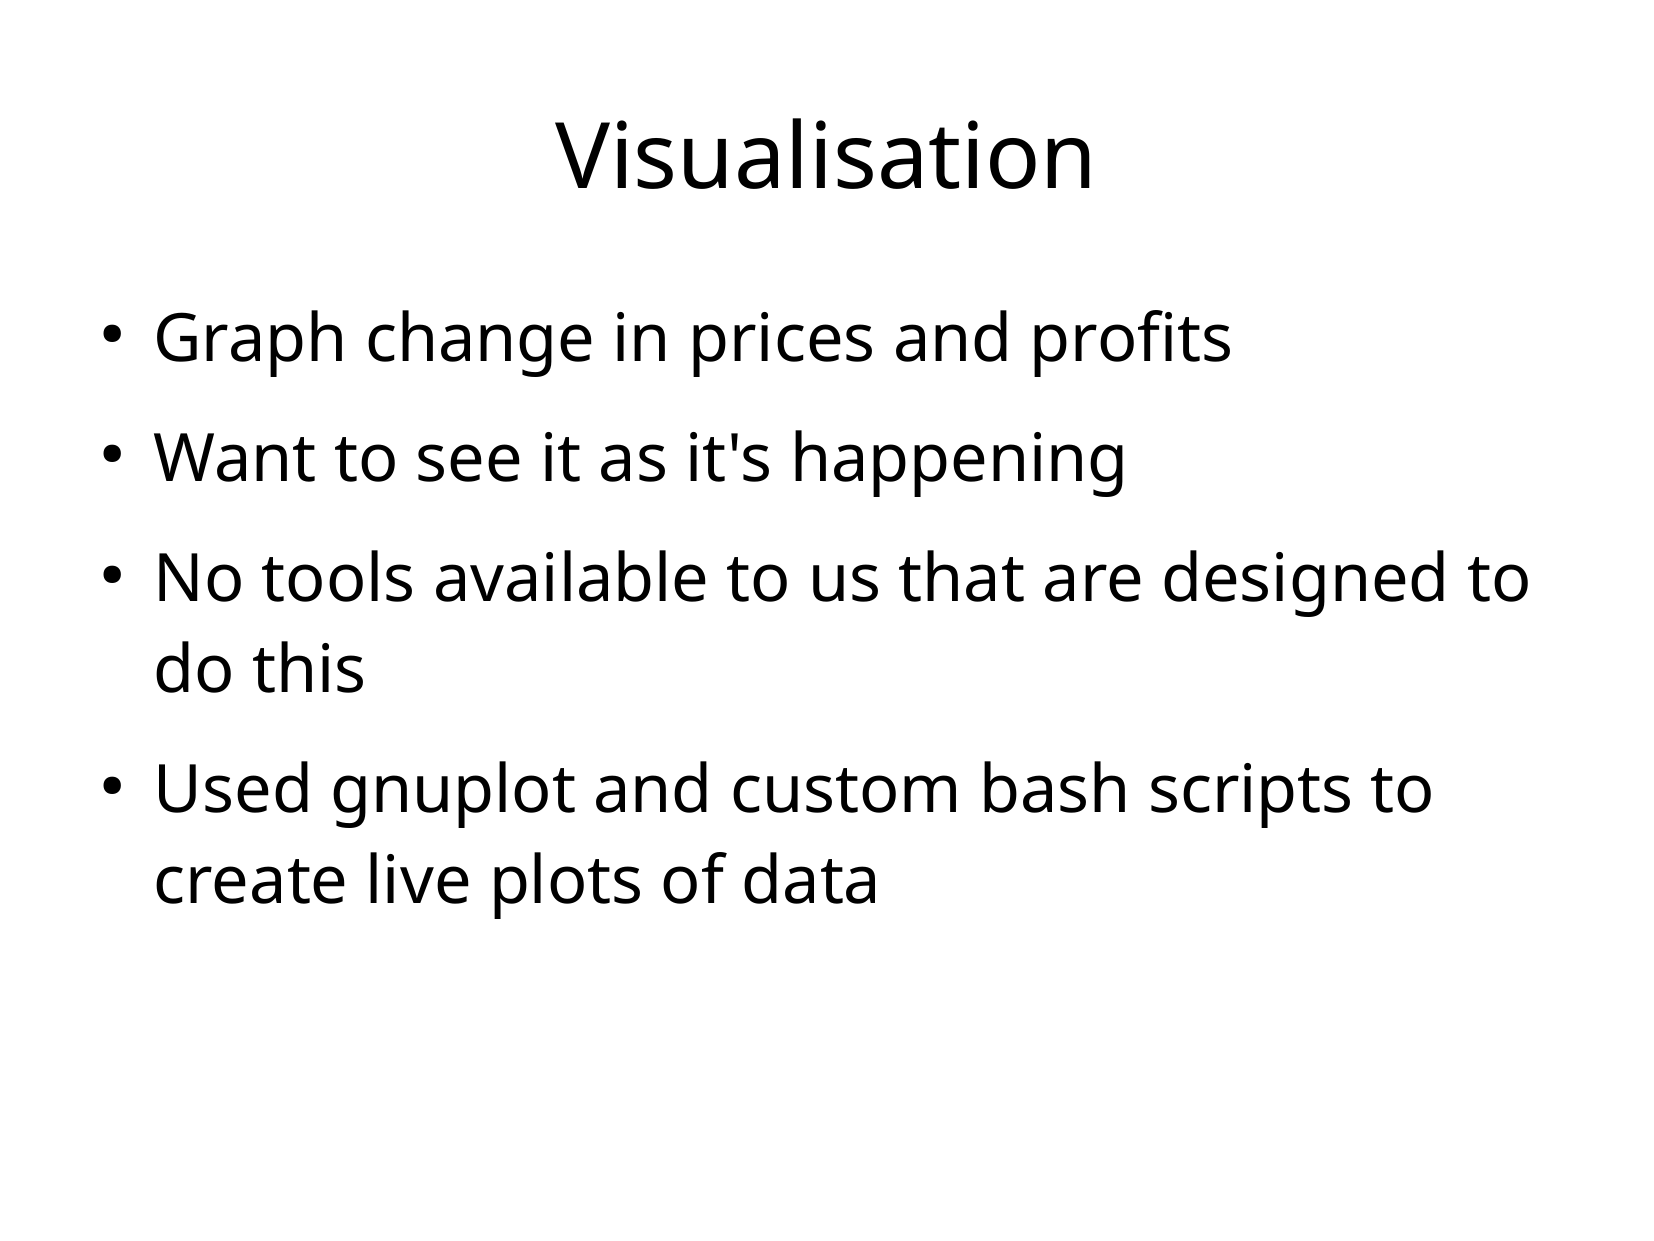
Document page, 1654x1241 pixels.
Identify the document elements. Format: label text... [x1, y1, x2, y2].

title Visualisation [82, 49, 1571, 257]
list Graph change in prices and profits Want to see it as it's happening No tools available to us that are designed to do this Used gnuplot and custom bash scripts to create live plots of data [82, 290, 1571, 1109]
